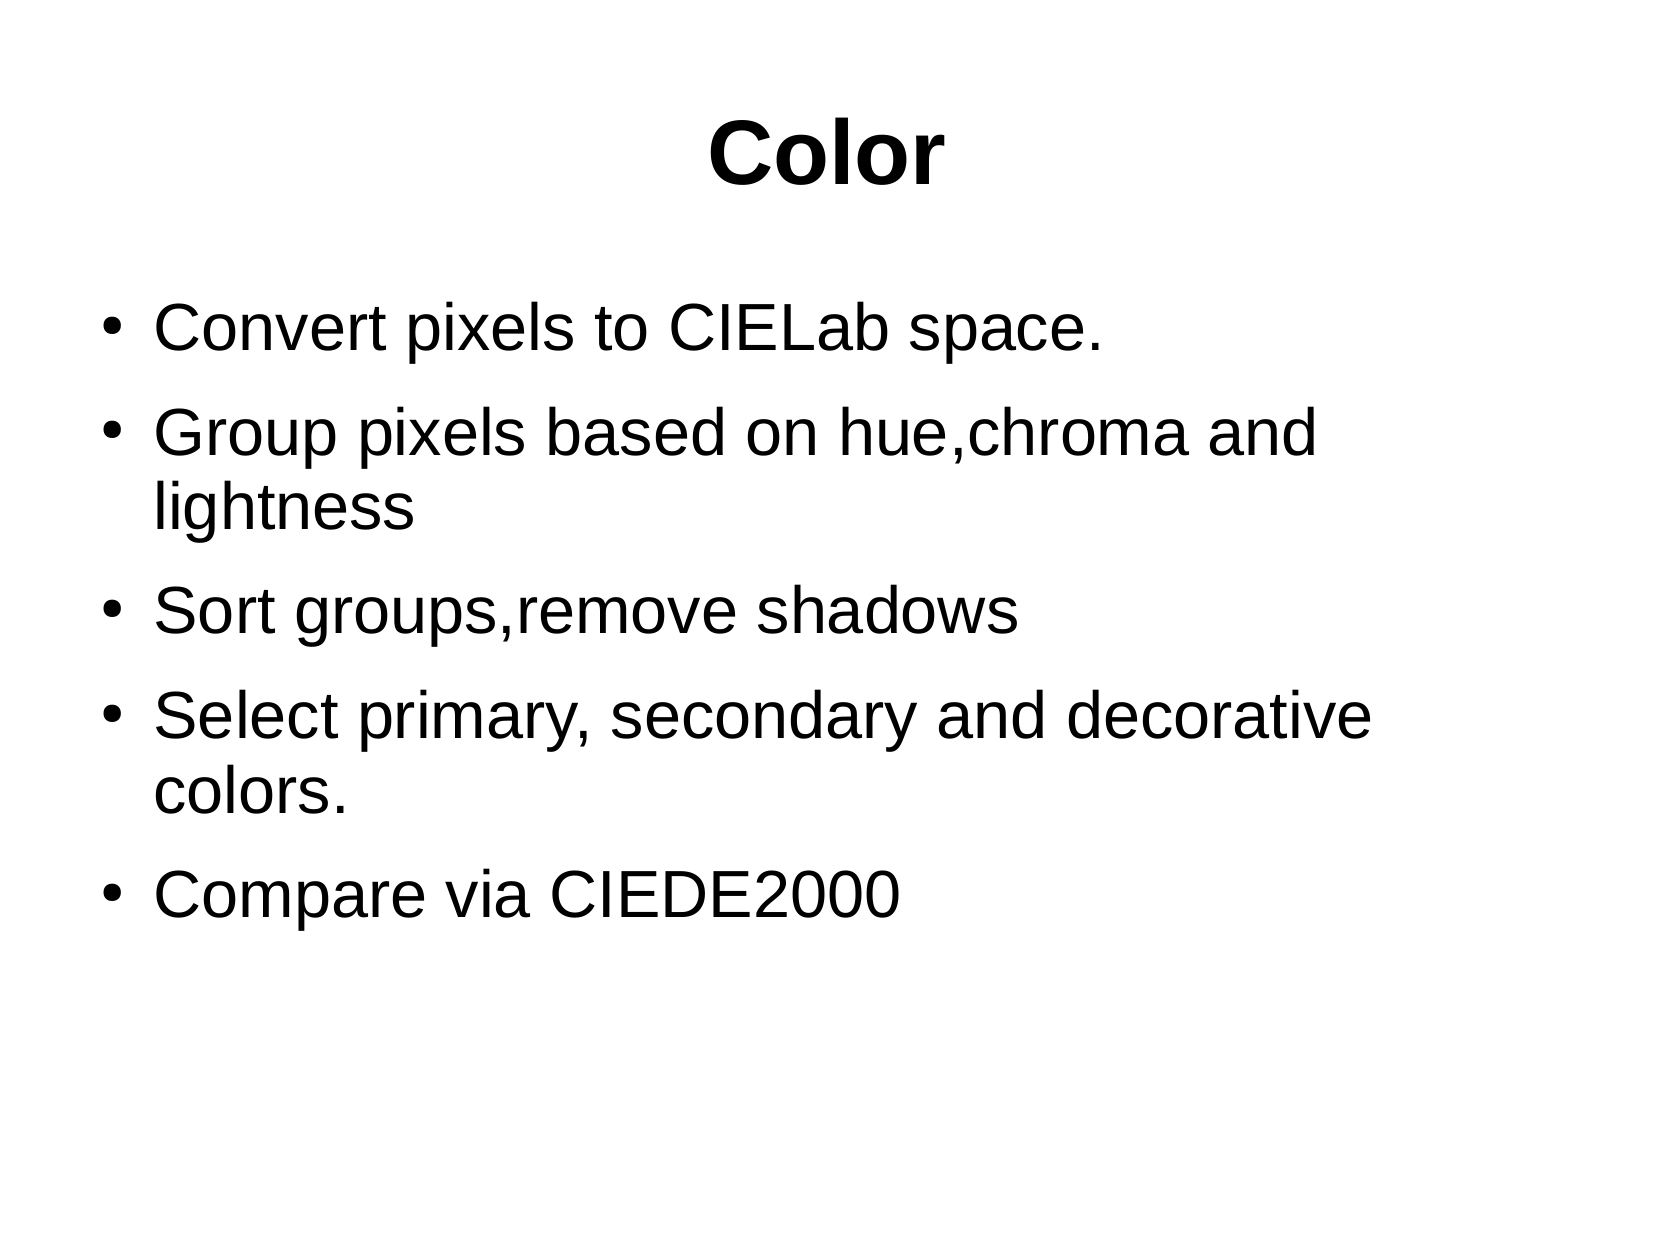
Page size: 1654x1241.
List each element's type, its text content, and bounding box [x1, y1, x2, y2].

title Color [82, 49, 1571, 257]
list Convert pixels to CIELab space. Group pixels based on hue,chroma and lightness Sort groups,remove shadows Select primary, secondary and decorative colors. Compare via CIEDE2000 [82, 290, 1571, 1010]
